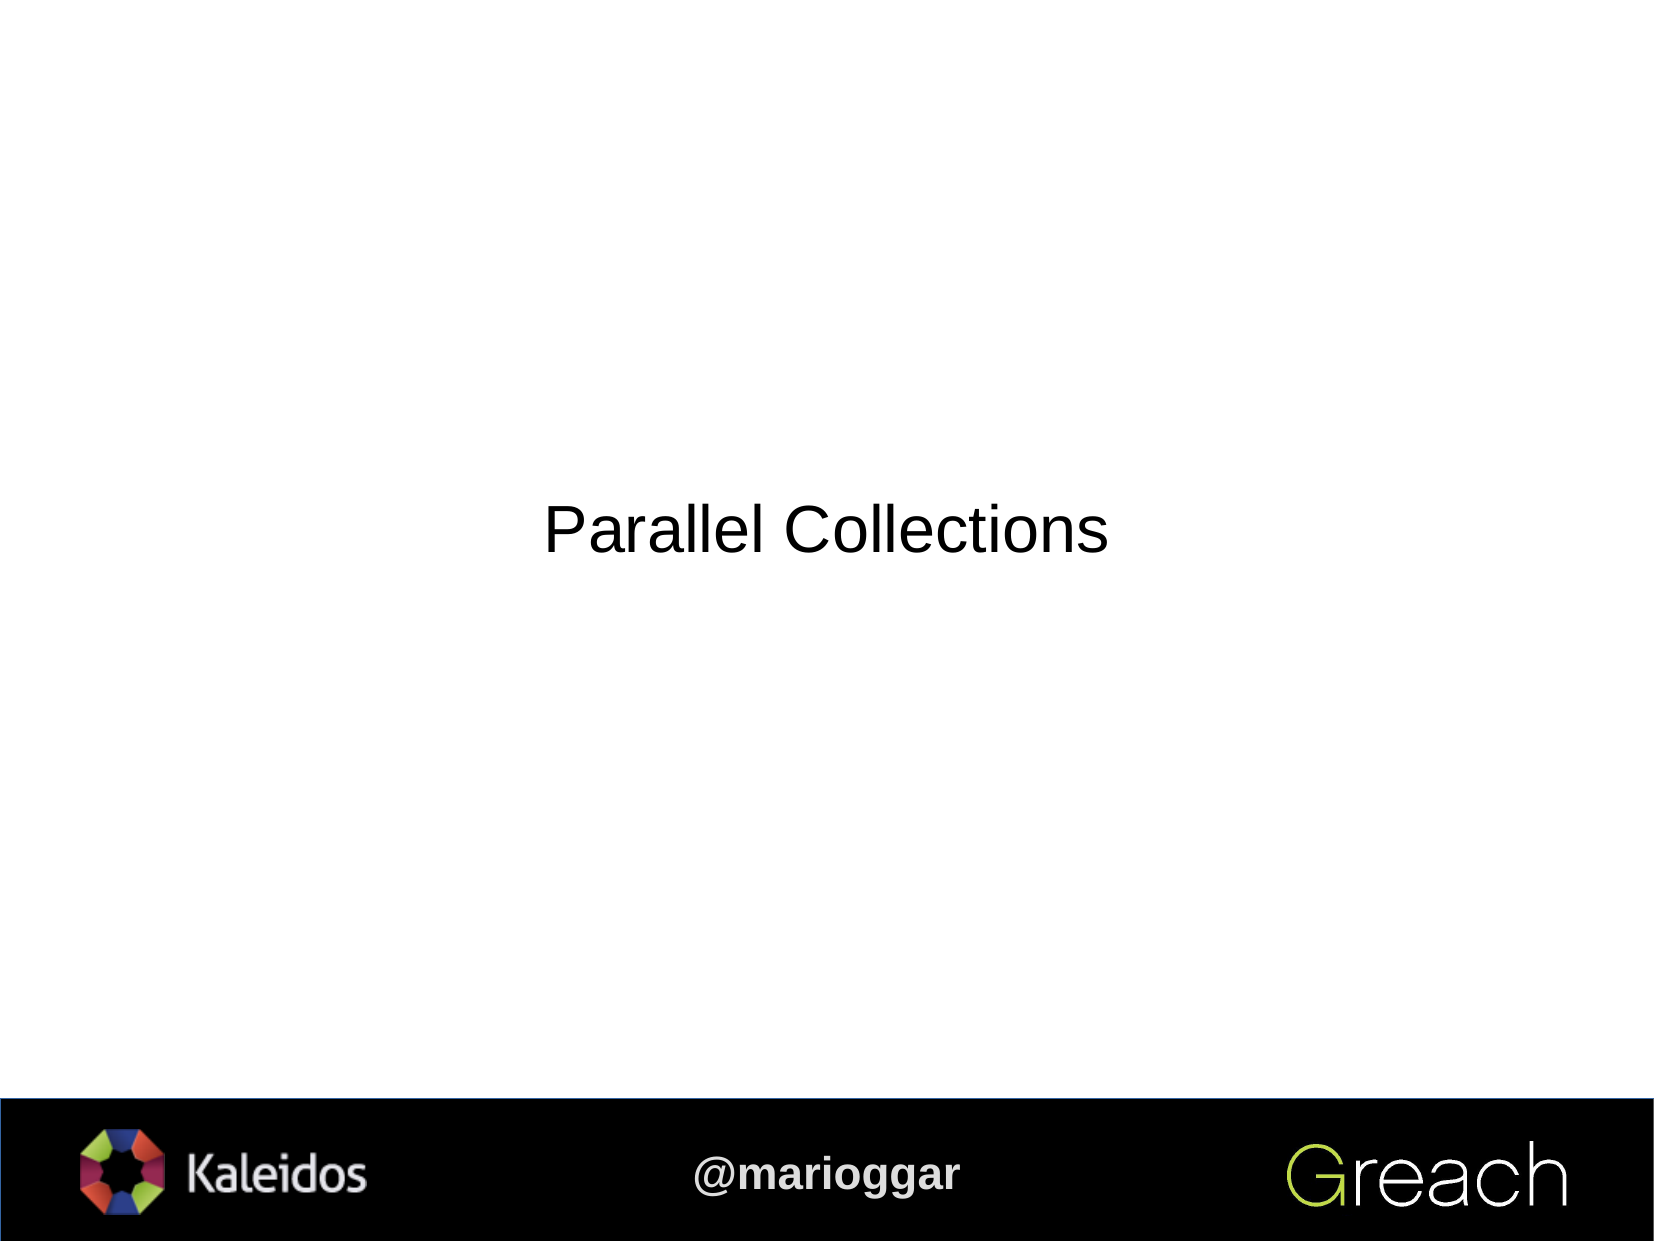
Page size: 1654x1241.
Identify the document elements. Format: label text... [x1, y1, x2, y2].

picture [1287, 1141, 1571, 1216]
subtitle Parallel Collections [82, 49, 1571, 1010]
picture [80, 1129, 367, 1215]
